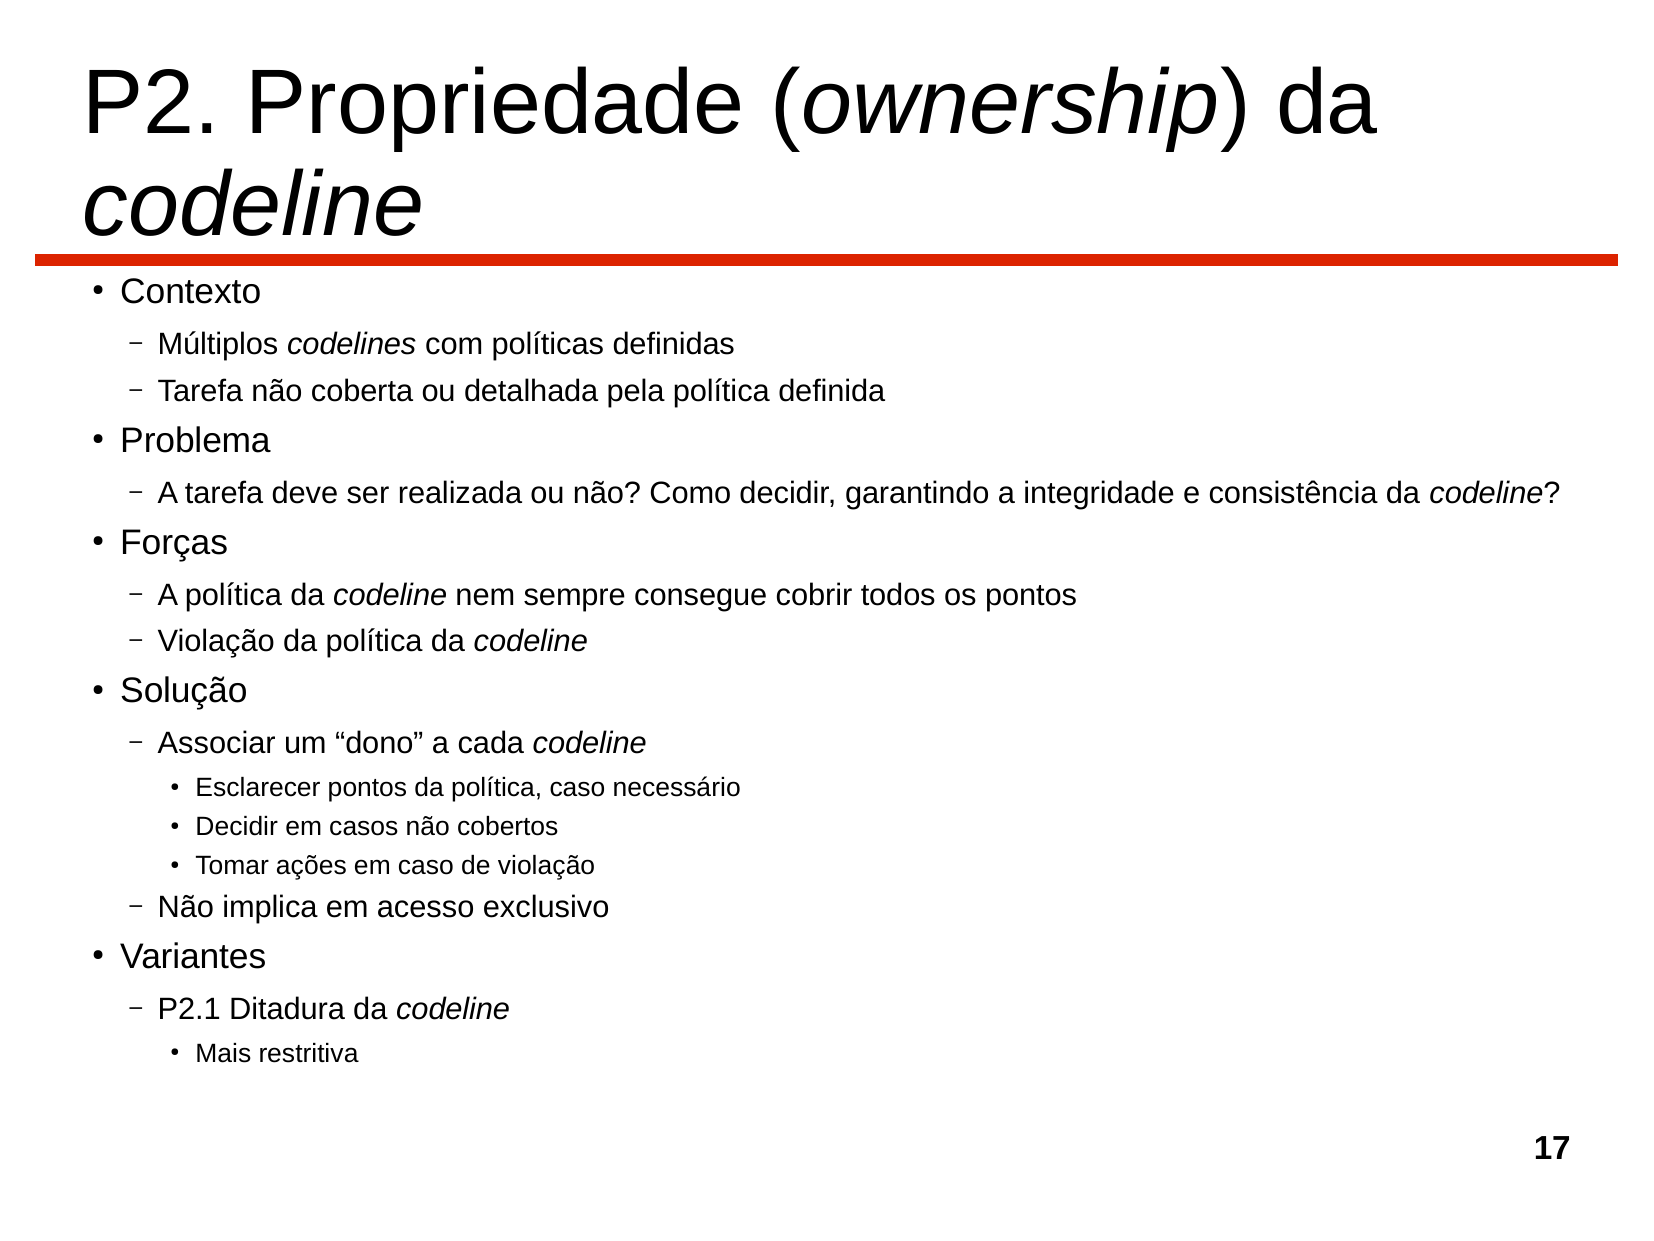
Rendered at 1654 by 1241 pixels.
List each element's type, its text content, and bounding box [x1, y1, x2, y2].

title P2. Propriedade (ownership) da codeline [82, 49, 1571, 257]
list Contexto Múltiplos codelines com políticas definidas Tarefa não coberta ou detalhada pela política definida Problema A tarefa deve ser realizada ou não? Como decidir, garantindo a integridade e consistência da codeline? Forças A política da codeline nem sempre consegue cobrir todos os pontos Violação da política da codeline Solução Associar um “dono” a cada codeline Esclarecer pontos da política, caso necessário Decidir em casos não cobertos Tomar ações em caso de violação Não implica em acesso exclusivo Variantes P2.1 Ditadura da codeline Mais restritiva [82, 271, 1571, 1111]
